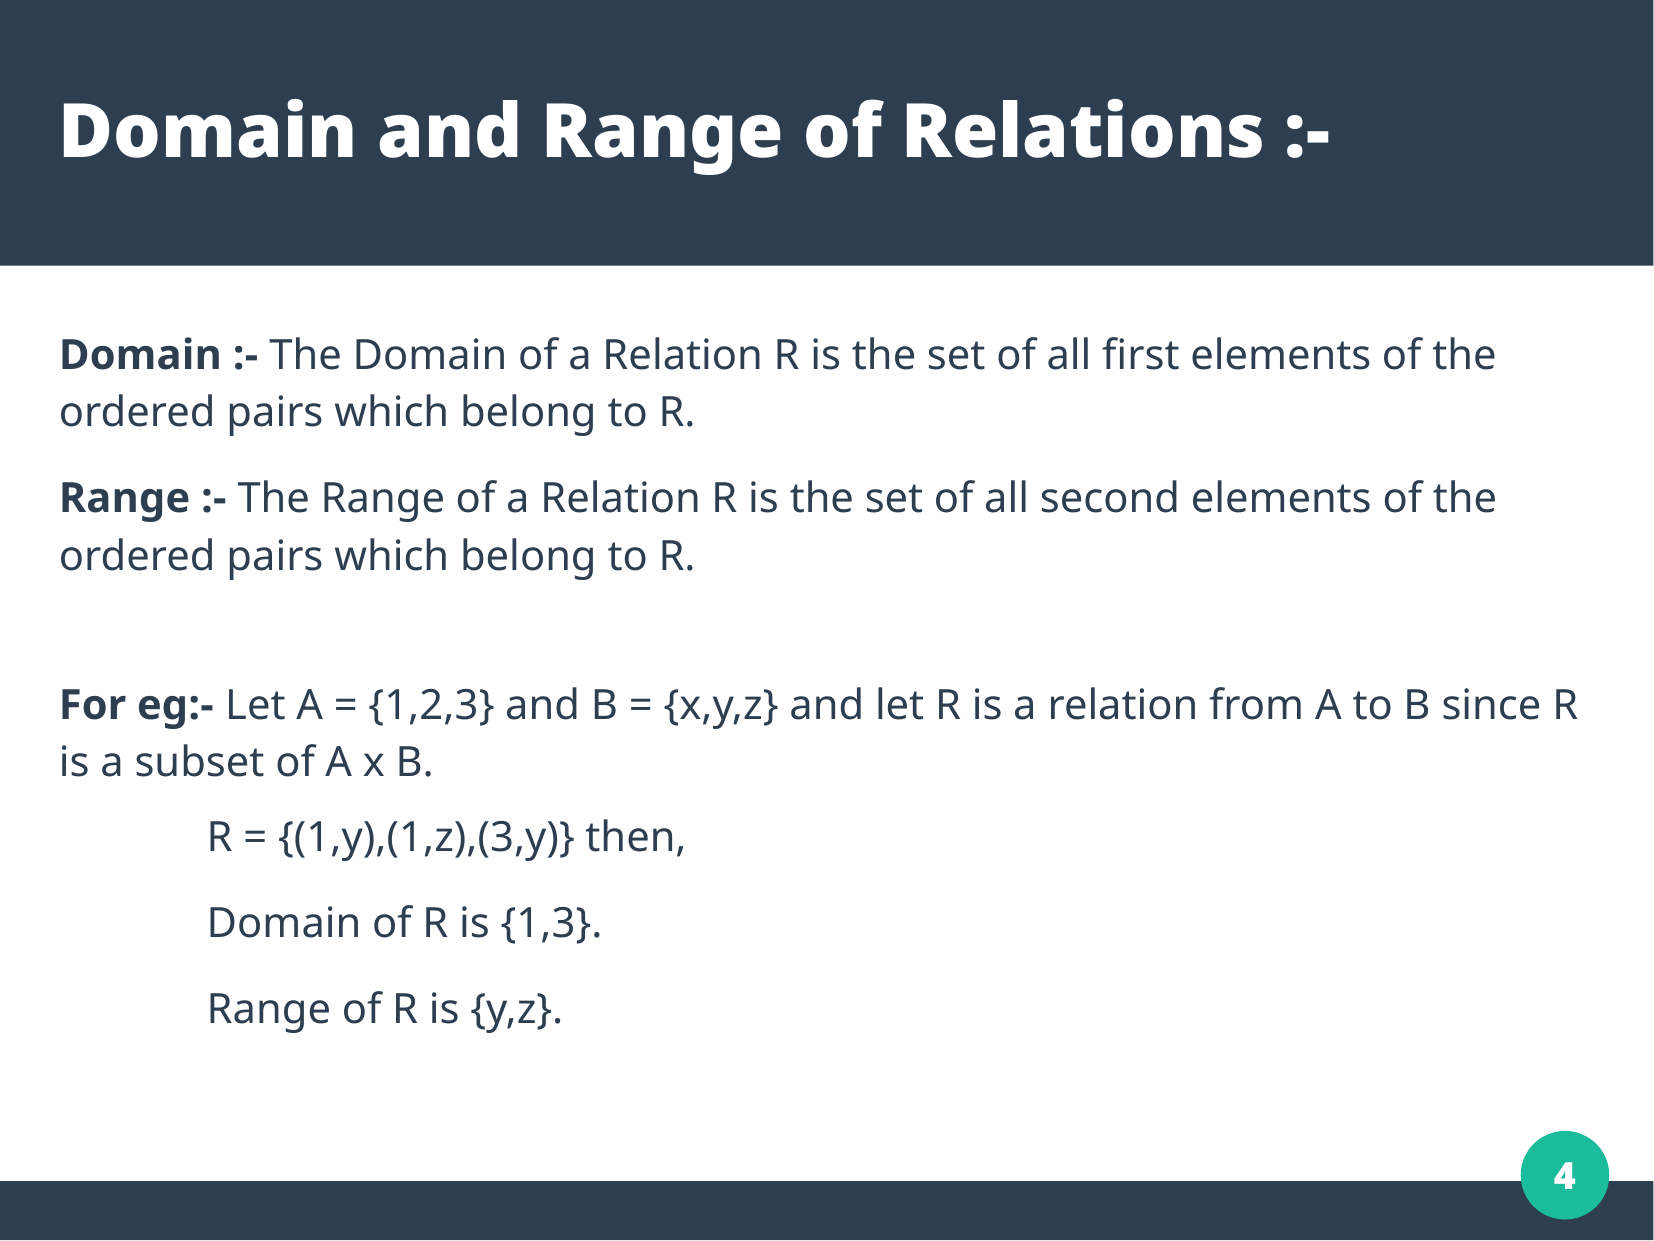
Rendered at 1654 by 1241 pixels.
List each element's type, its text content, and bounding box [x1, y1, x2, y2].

title Domain and Range of Relations :- [59, 49, 1595, 207]
list Domain :- The Domain of a Relation R is the set of all first elements of the ordered pairs which belong to R. Range :- The Range of a Relation R is the set of all second elements of the ordered pairs which belong to R. For eg:- Let A = {1,2,3} and B = {x,y,z} and let R is a relation from A to B since R is a subset of A x B. R = {(1,y),(1,z),(3,y)} then, Domain of R is {1,3}. Range of R is {y,z}. [59, 324, 1595, 1152]
